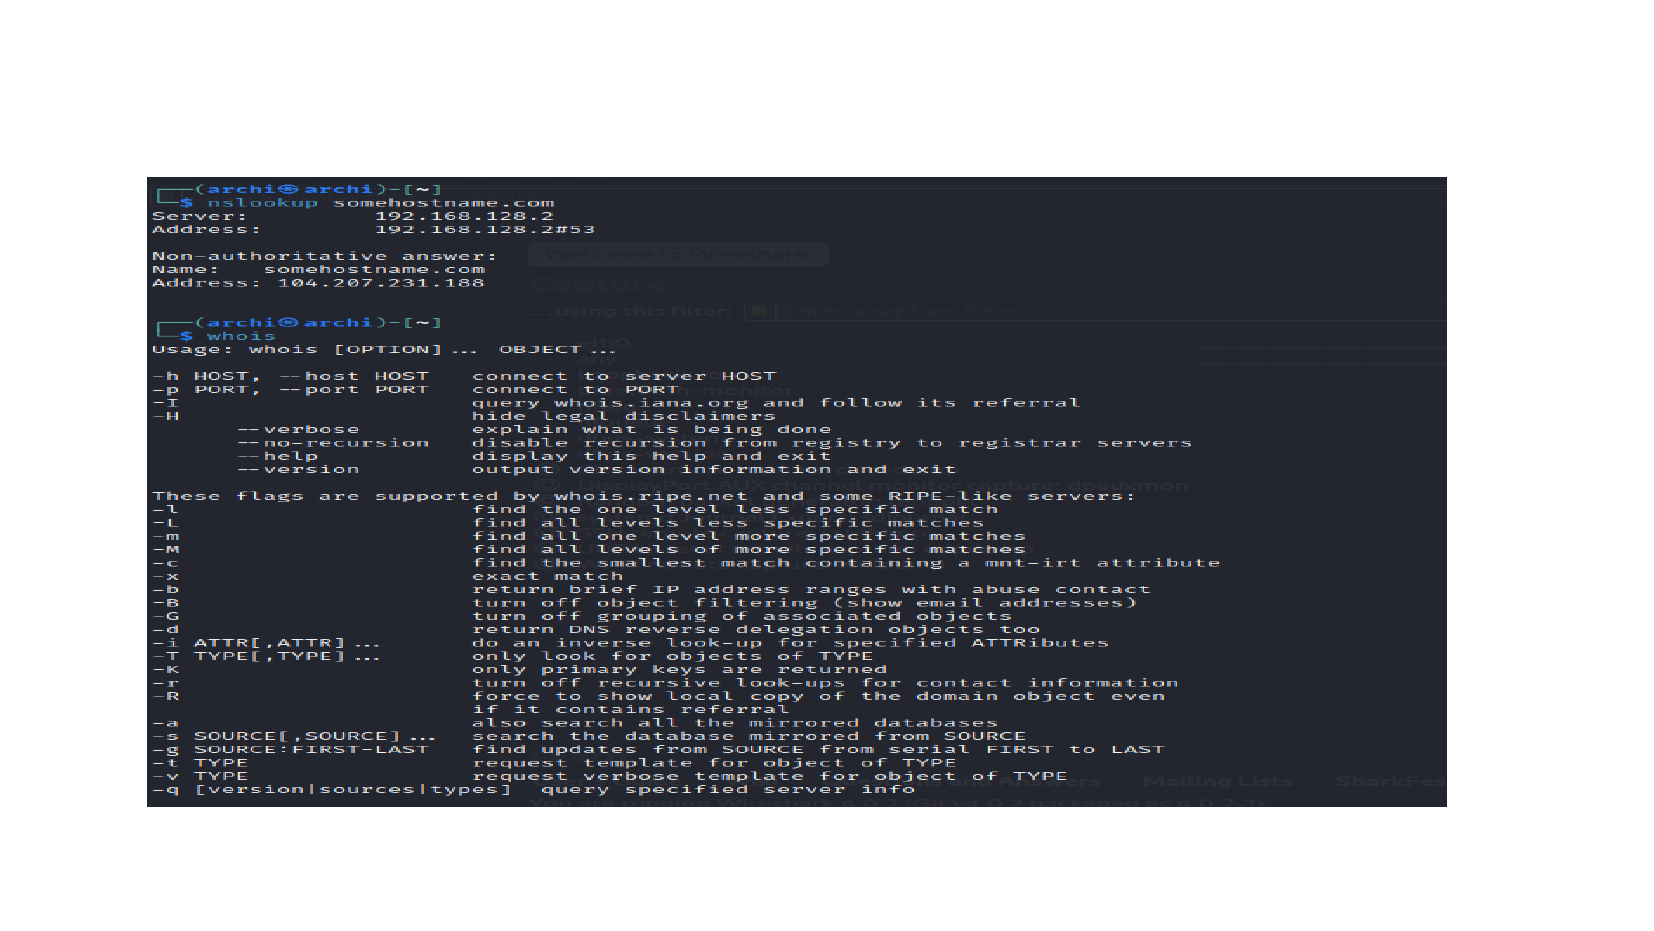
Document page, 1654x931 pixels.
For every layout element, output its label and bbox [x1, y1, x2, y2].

picture [147, 177, 1447, 807]
